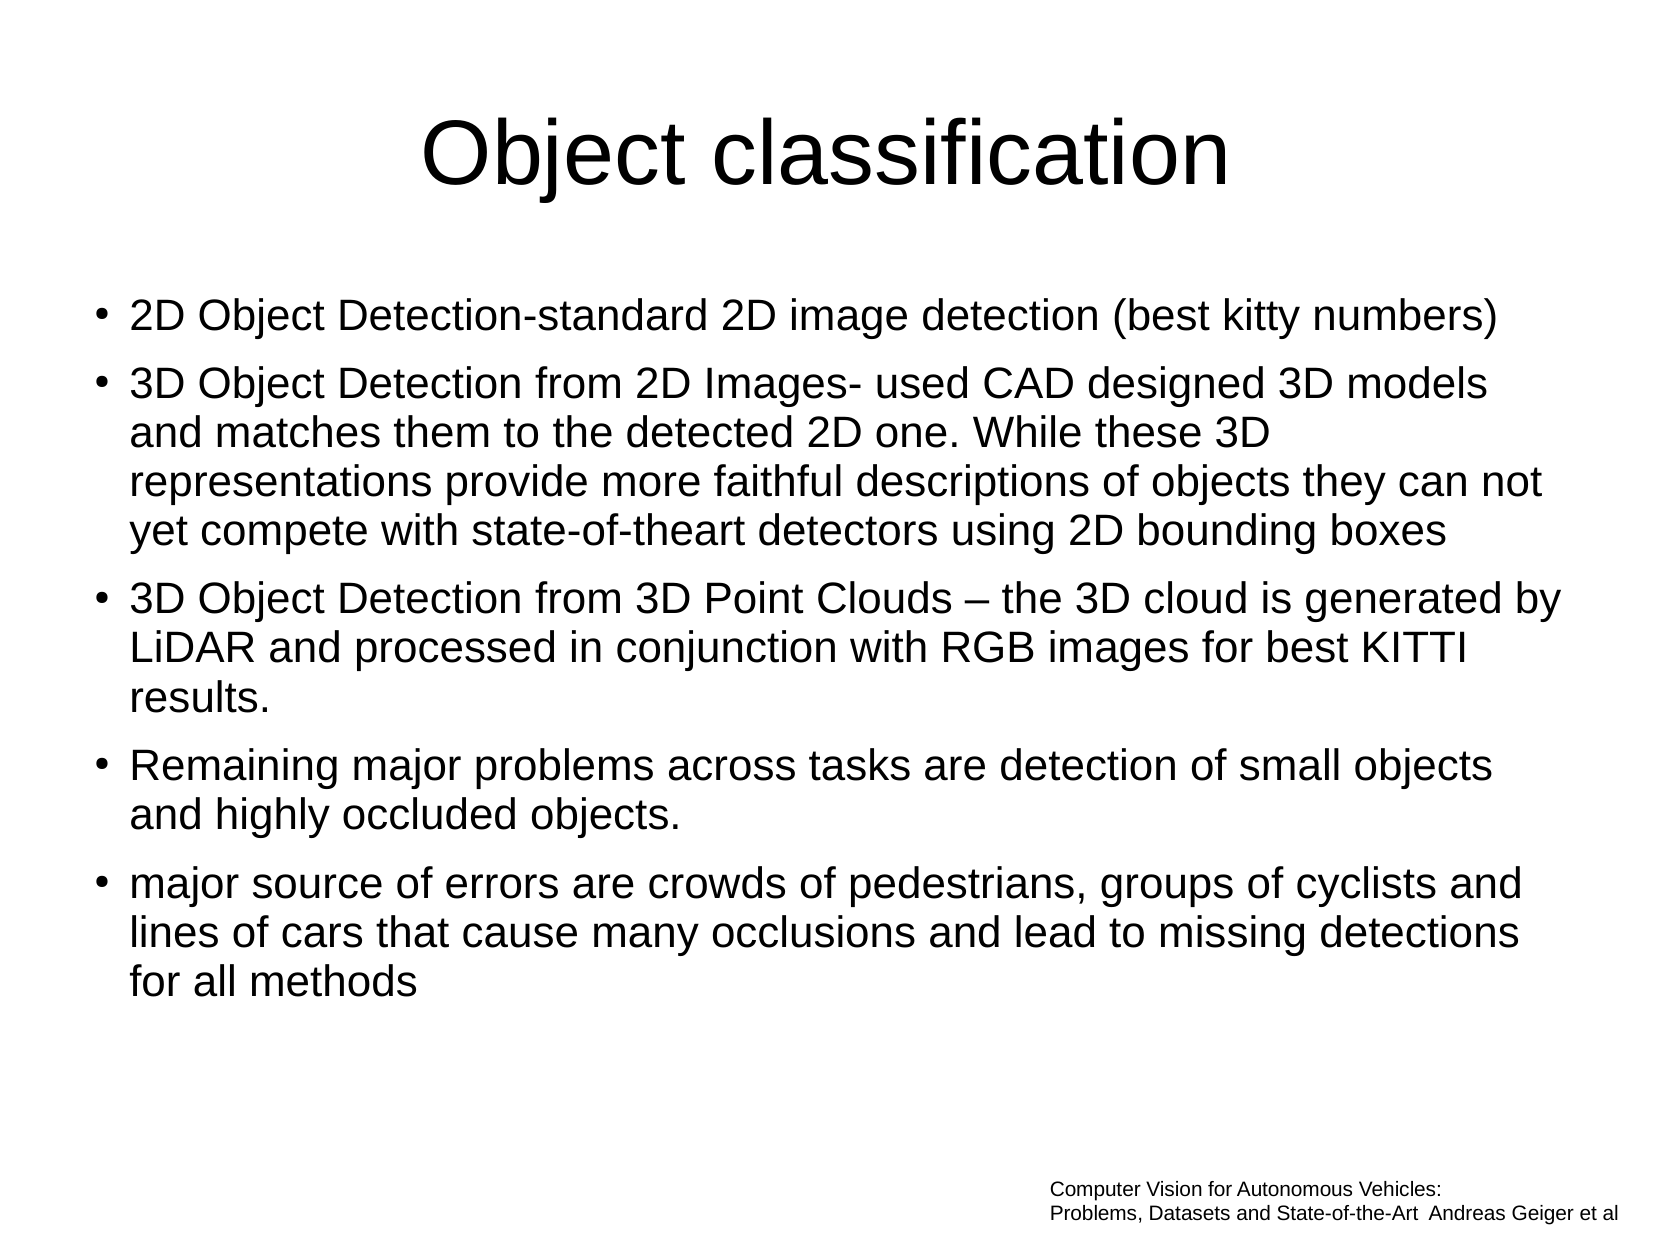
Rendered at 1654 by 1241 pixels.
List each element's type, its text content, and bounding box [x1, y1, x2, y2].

text_box Computer Vision for Autonomous Vehicles: Problems, Datasets and State-of-the-Art Andreas Geiger et al [1035, 1170, 1654, 1232]
title Object classification [82, 49, 1571, 257]
list 2D Object Detection-standard 2D image detection (best kitty numbers) 3D Object Detection from 2D Images- used CAD designed 3D models and matches them to the detected 2D one. While these 3D representations provide more faithful descriptions of objects they can not yet compete with state-of-theart detectors using 2D bounding boxes 3D Object Detection from 3D Point Clouds – the 3D cloud is generated by LiDAR and processed in conjunction with RGB images for best KITTI results. Remaining major problems across tasks are detection of small objects and highly occluded objects. major source of errors are crowds of pedestrians, groups of cyclists and lines of cars that cause many occlusions and lead to missing detections for all methods [82, 290, 1571, 1010]
